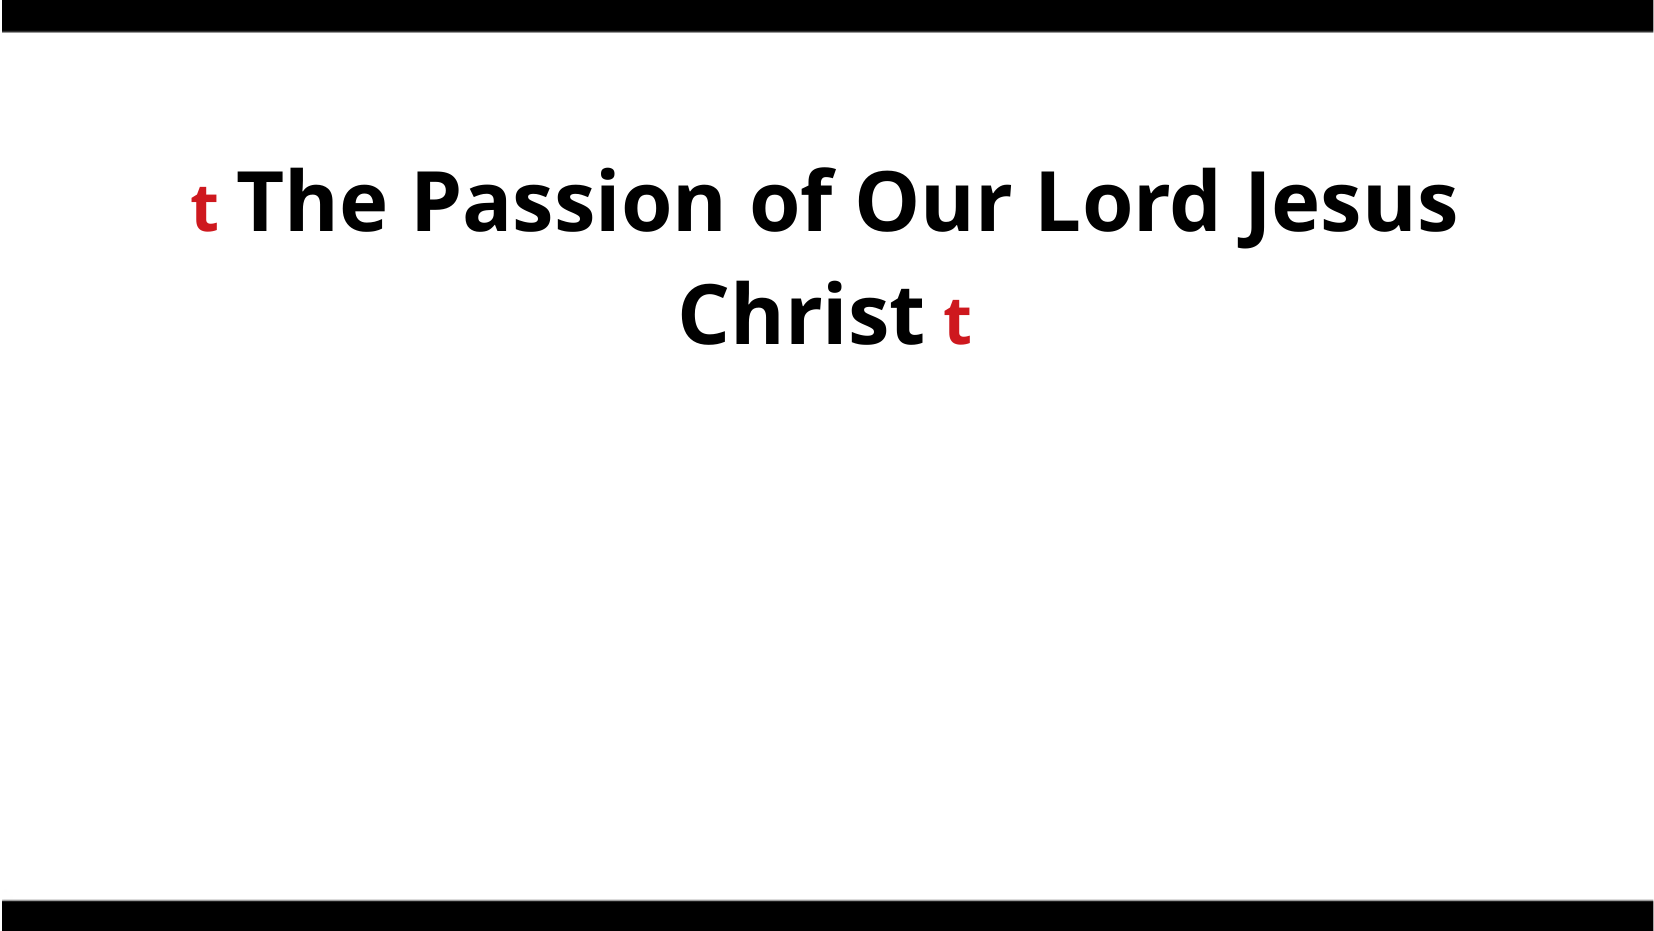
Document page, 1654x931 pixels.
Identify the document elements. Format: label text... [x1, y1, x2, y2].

picture [2, 0, 1654, 931]
text_box t The Passion of Our Lord Jesus Christ t [75, 135, 1576, 250]
